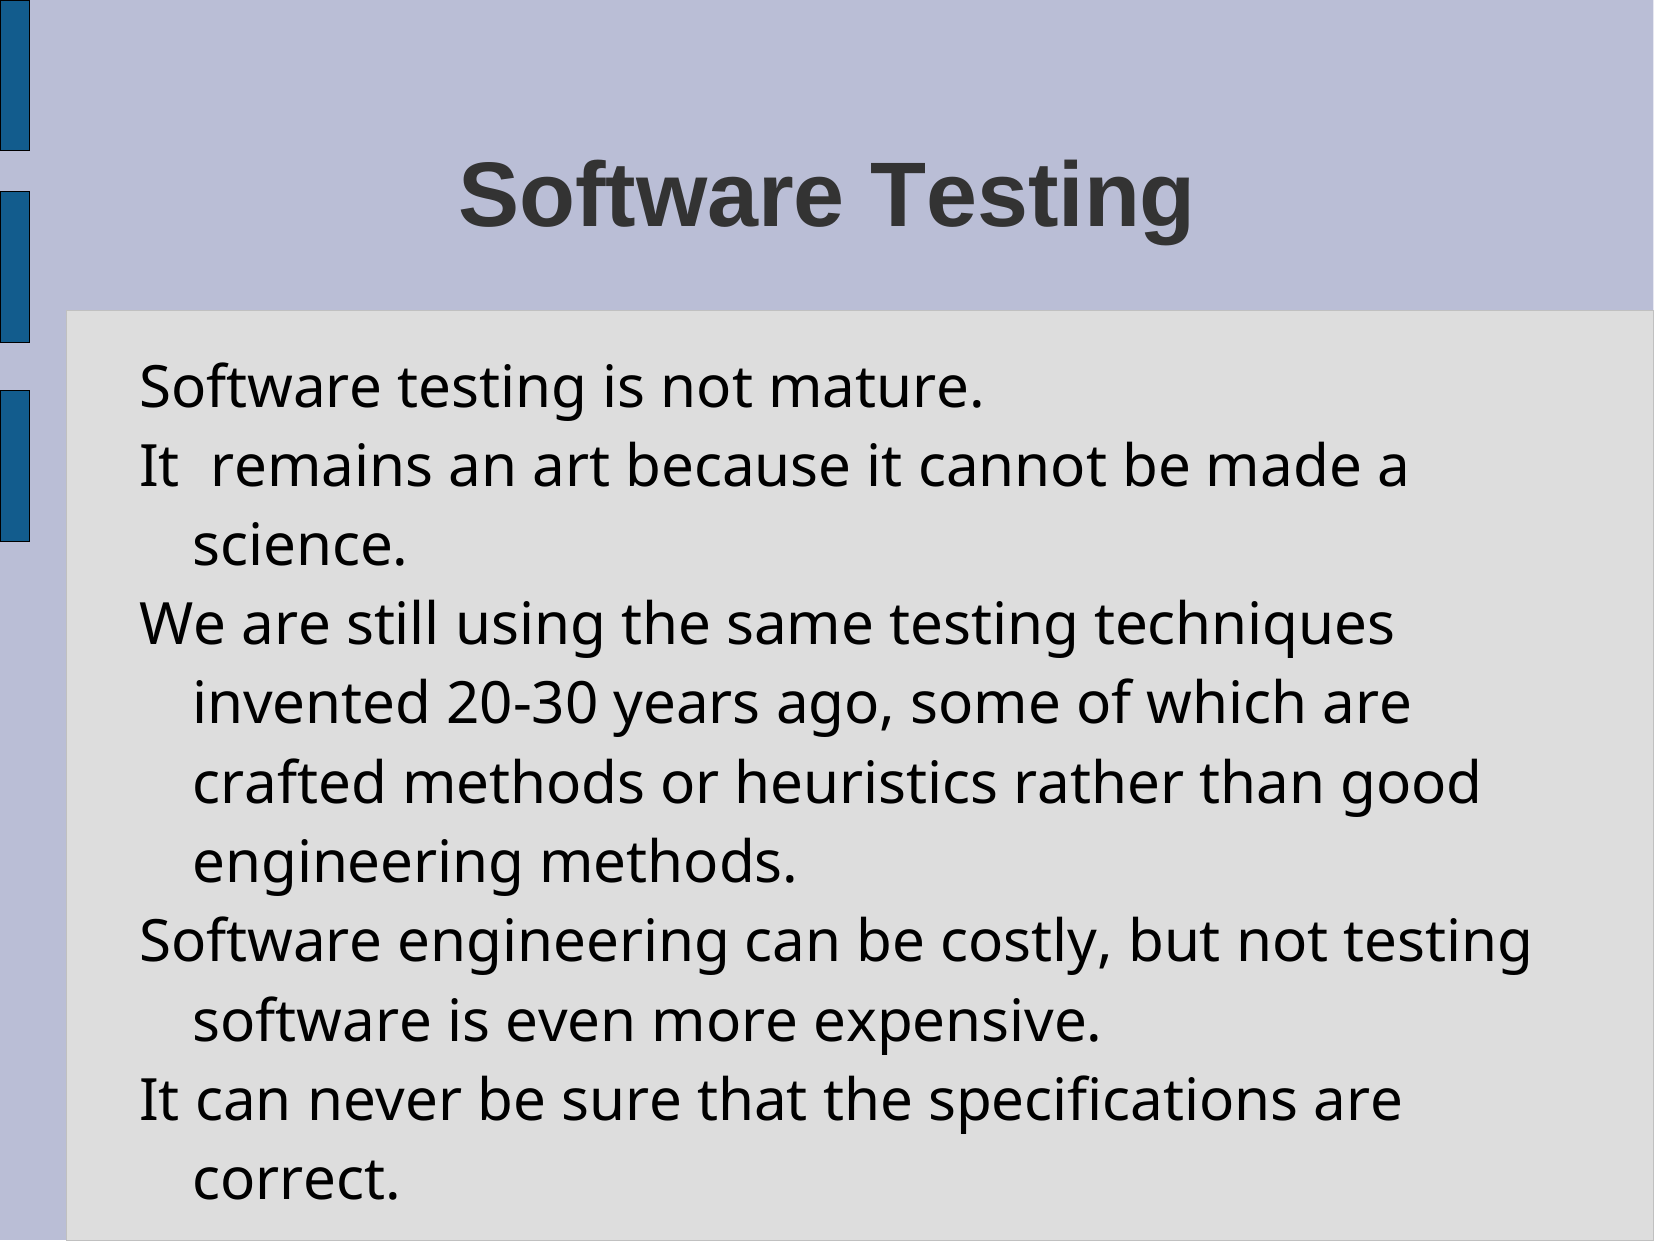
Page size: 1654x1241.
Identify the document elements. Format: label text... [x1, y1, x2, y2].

list Software testing is not mature. It remains an art because it cannot be made a science. We are still using the same testing techniques invented 20-30 years ago, some of which are crafted methods or heuristics rather than good engineering methods. Software engineering can be costly, but not testing software is even more expensive. It can never be sure that the specifications are correct. [121, 344, 1534, 1127]
title Software Testing [121, 91, 1534, 299]
